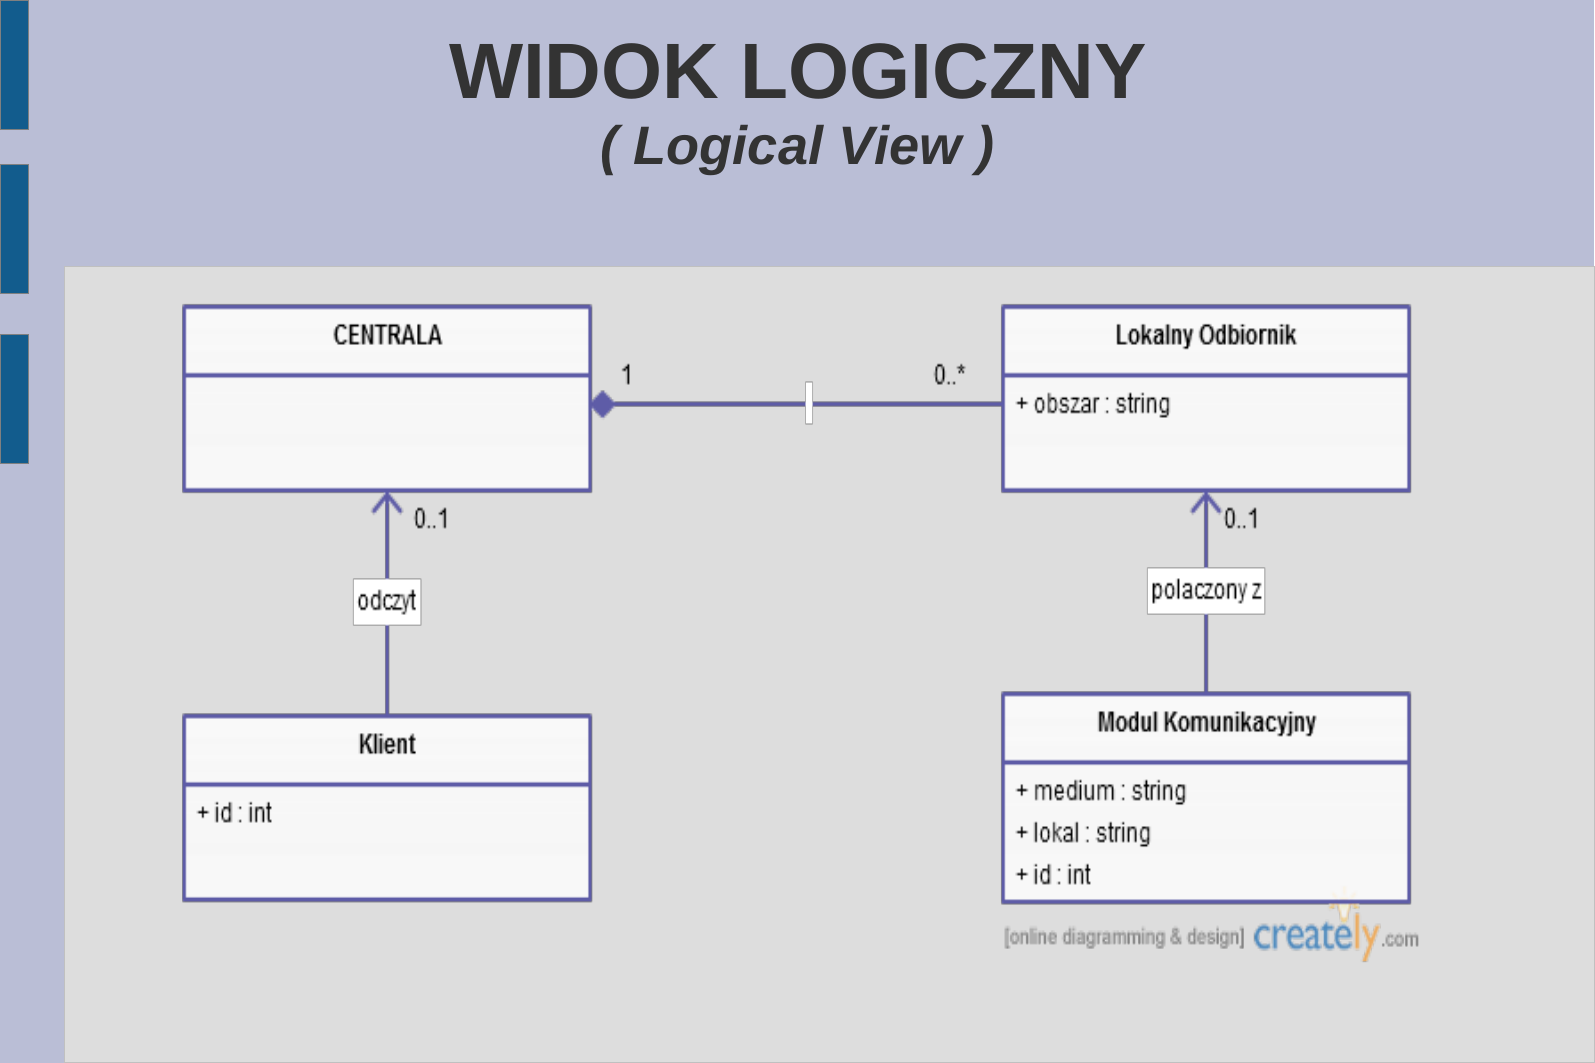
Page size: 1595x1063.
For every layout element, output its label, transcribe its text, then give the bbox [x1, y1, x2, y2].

picture [165, 283, 1429, 971]
title WIDOK LOGICZNY ( Logical View ) [117, 13, 1479, 191]
